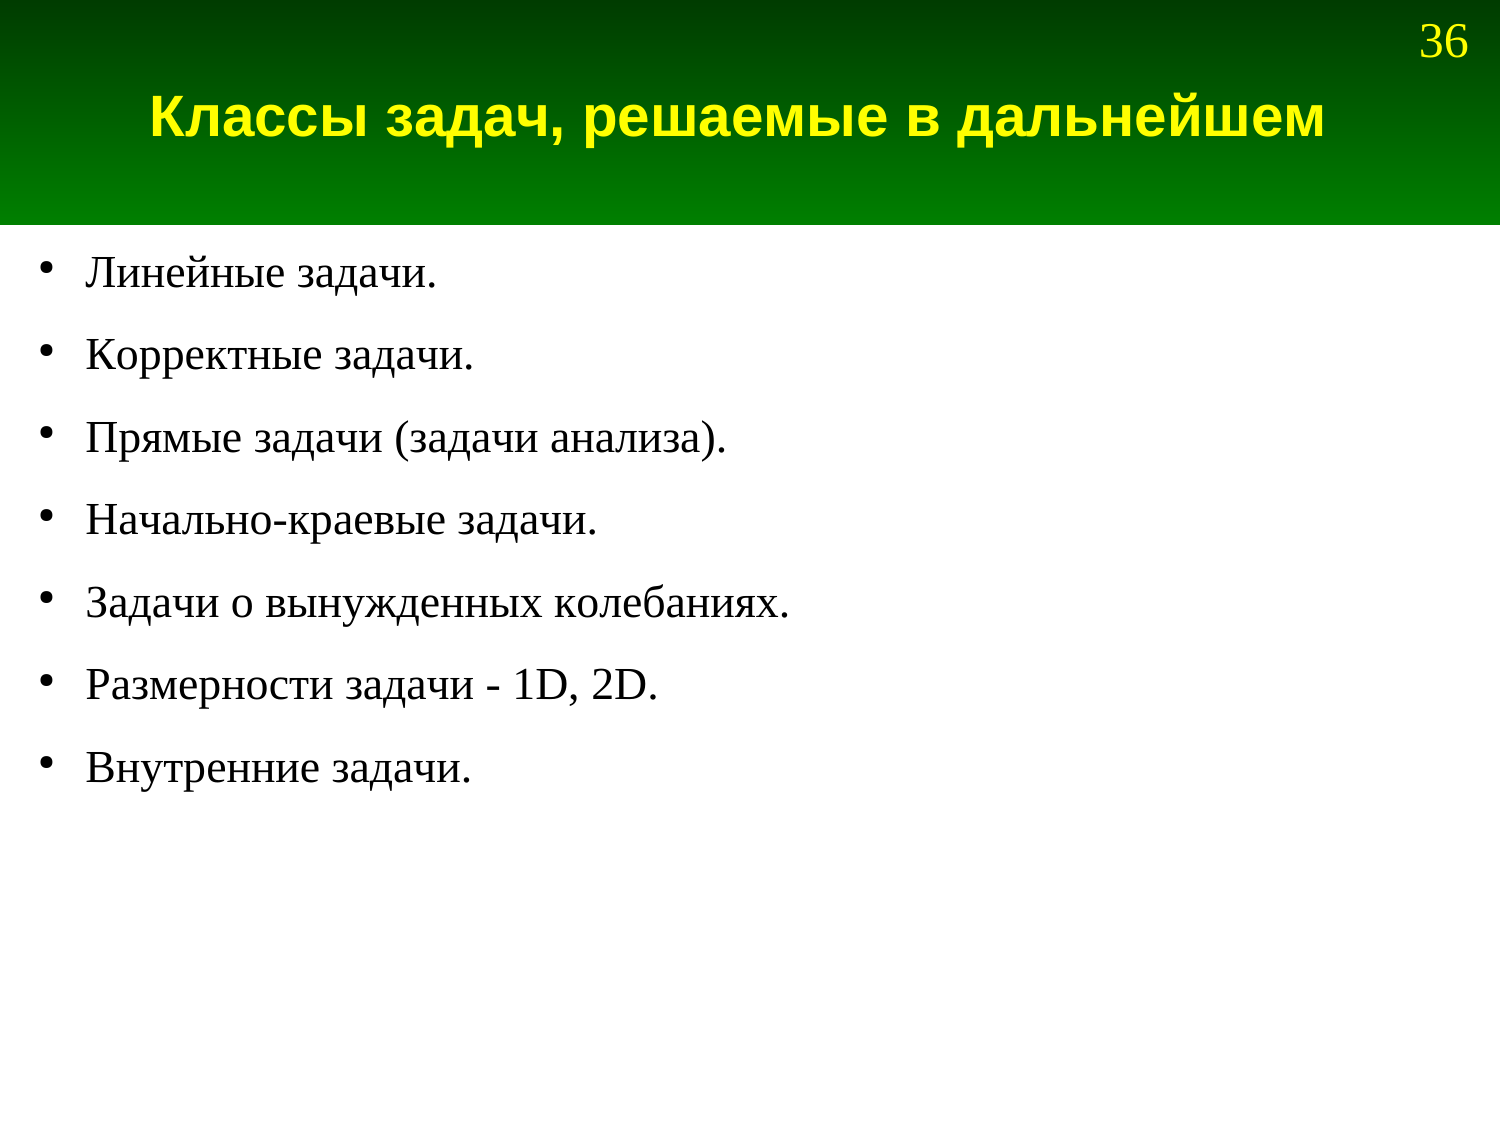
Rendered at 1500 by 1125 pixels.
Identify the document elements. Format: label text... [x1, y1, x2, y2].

title Классы задач, решаемые в дальнейшем [88, 18, 1389, 206]
text_box Линейные задачи. Корректные задачи. Прямые задачи (задачи анализа). Начально-краевые задачи. Задачи о вынужденных колебаниях. Размерности задачи - 1D, 2D. Внутренние задачи. [23, 206, 1500, 1122]
